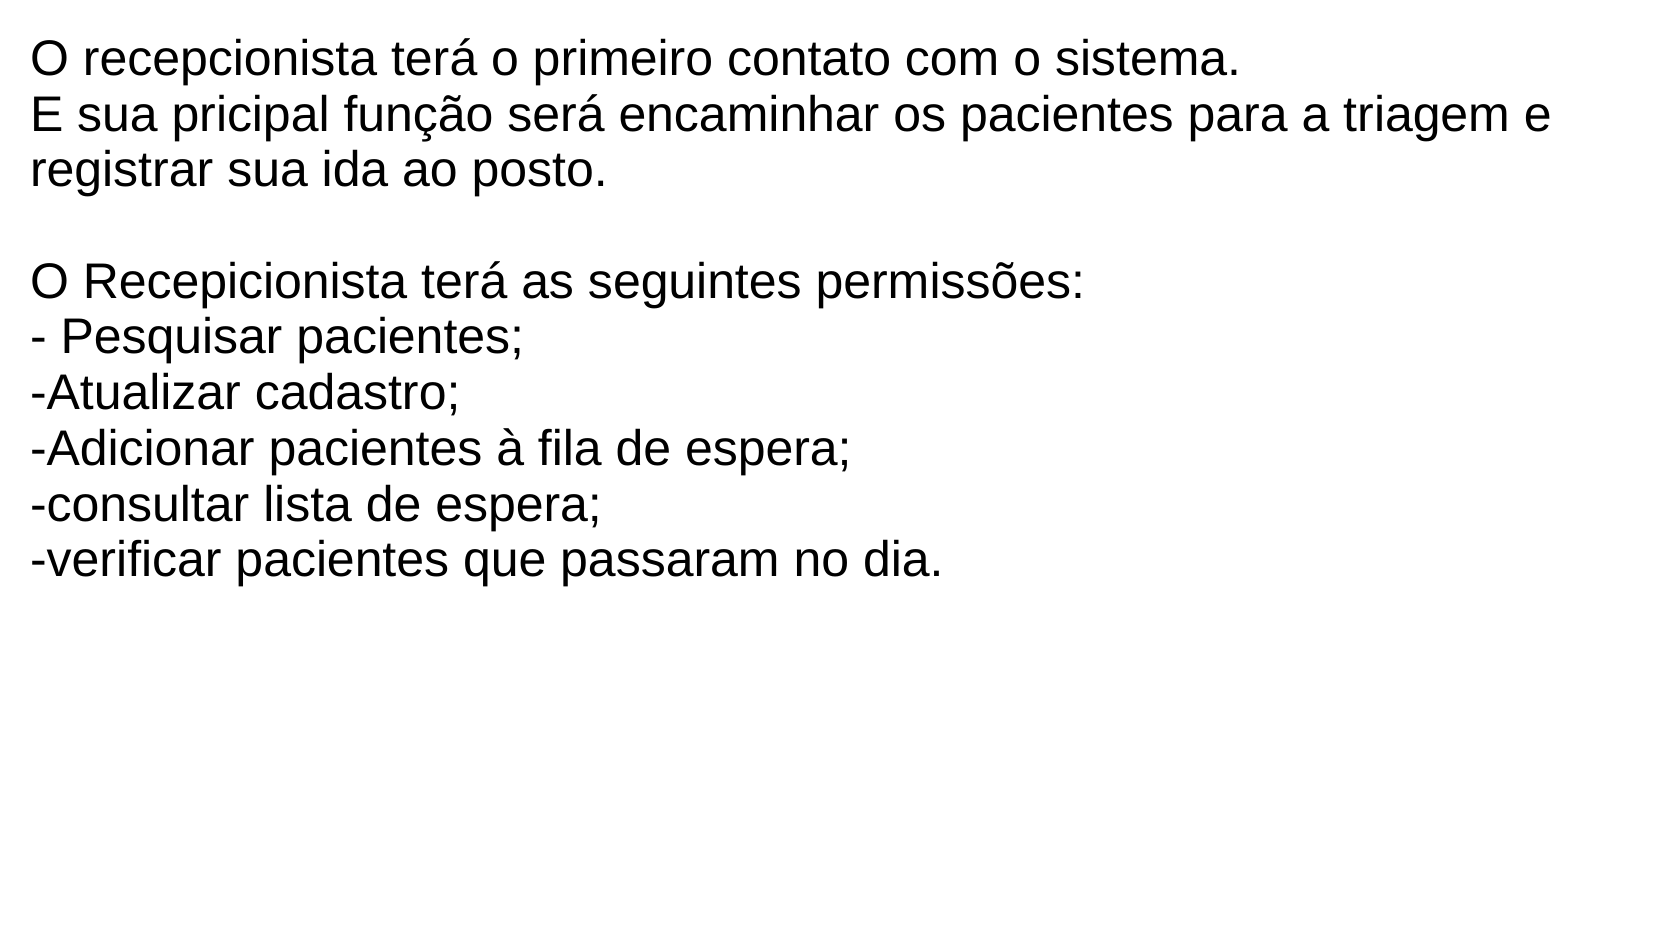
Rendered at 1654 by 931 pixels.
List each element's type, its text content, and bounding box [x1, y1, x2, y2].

subtitle O recepcionista terá o primeiro contato com o sistema. E sua pricipal função será encaminhar os pacientes para a triagem e registrar sua ida ao posto. O Recepicionista terá as seguintes permissões: - Pesquisar pacientes; -Atualizar cadastro; -Adicionar pacientes à fila de espera; -consultar lista de espera; -verificar pacientes que passaram no dia. [30, 30, 1654, 931]
